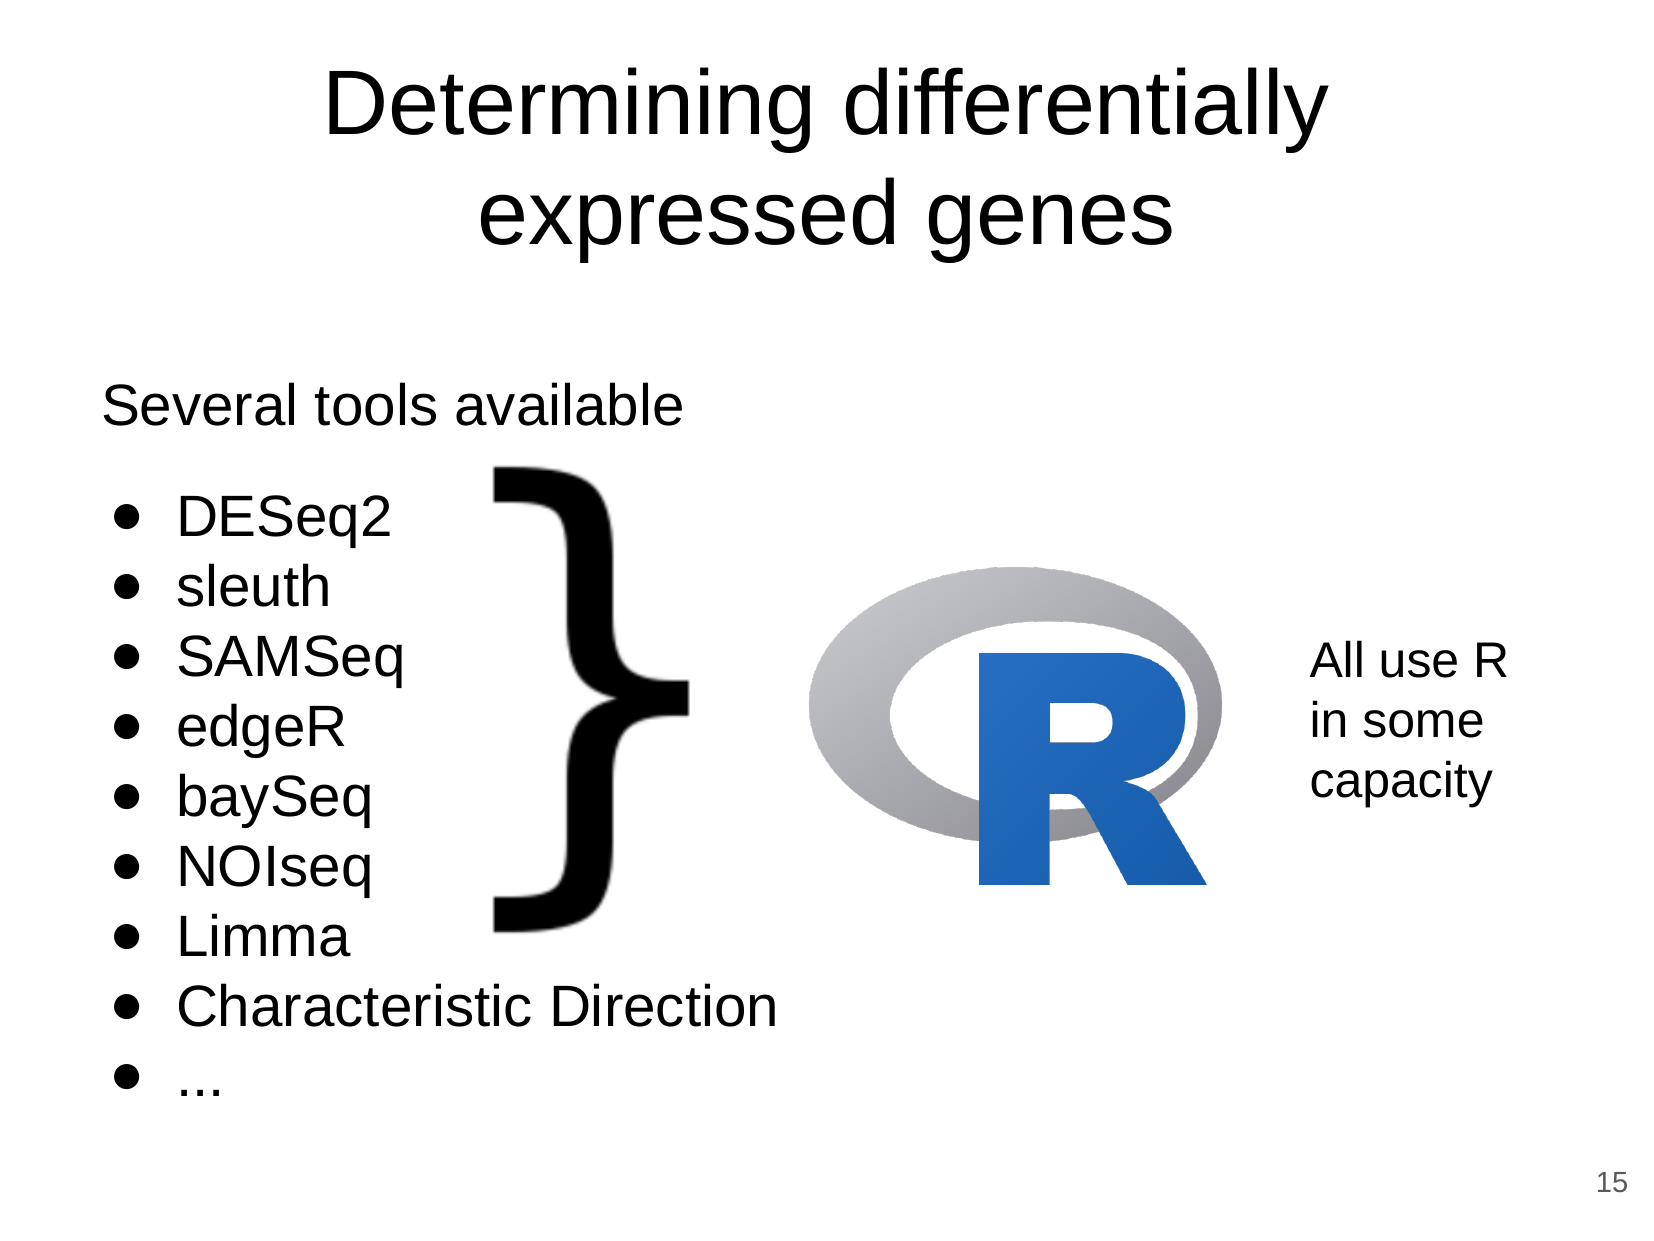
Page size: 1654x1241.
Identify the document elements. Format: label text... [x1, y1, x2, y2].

picture [468, 453, 708, 965]
list Several tools available DESeq2 sleuth SAMSeq edgeR baySeq NOIseq Limma Characteristic Direction ... [82, 348, 1571, 1172]
title Determining differentially expressed genes [82, 49, 1571, 257]
picture [808, 565, 1223, 886]
text_box All use R in some capacity [1294, 612, 1543, 838]
slide_number <number> [1547, 1145, 1647, 1241]
